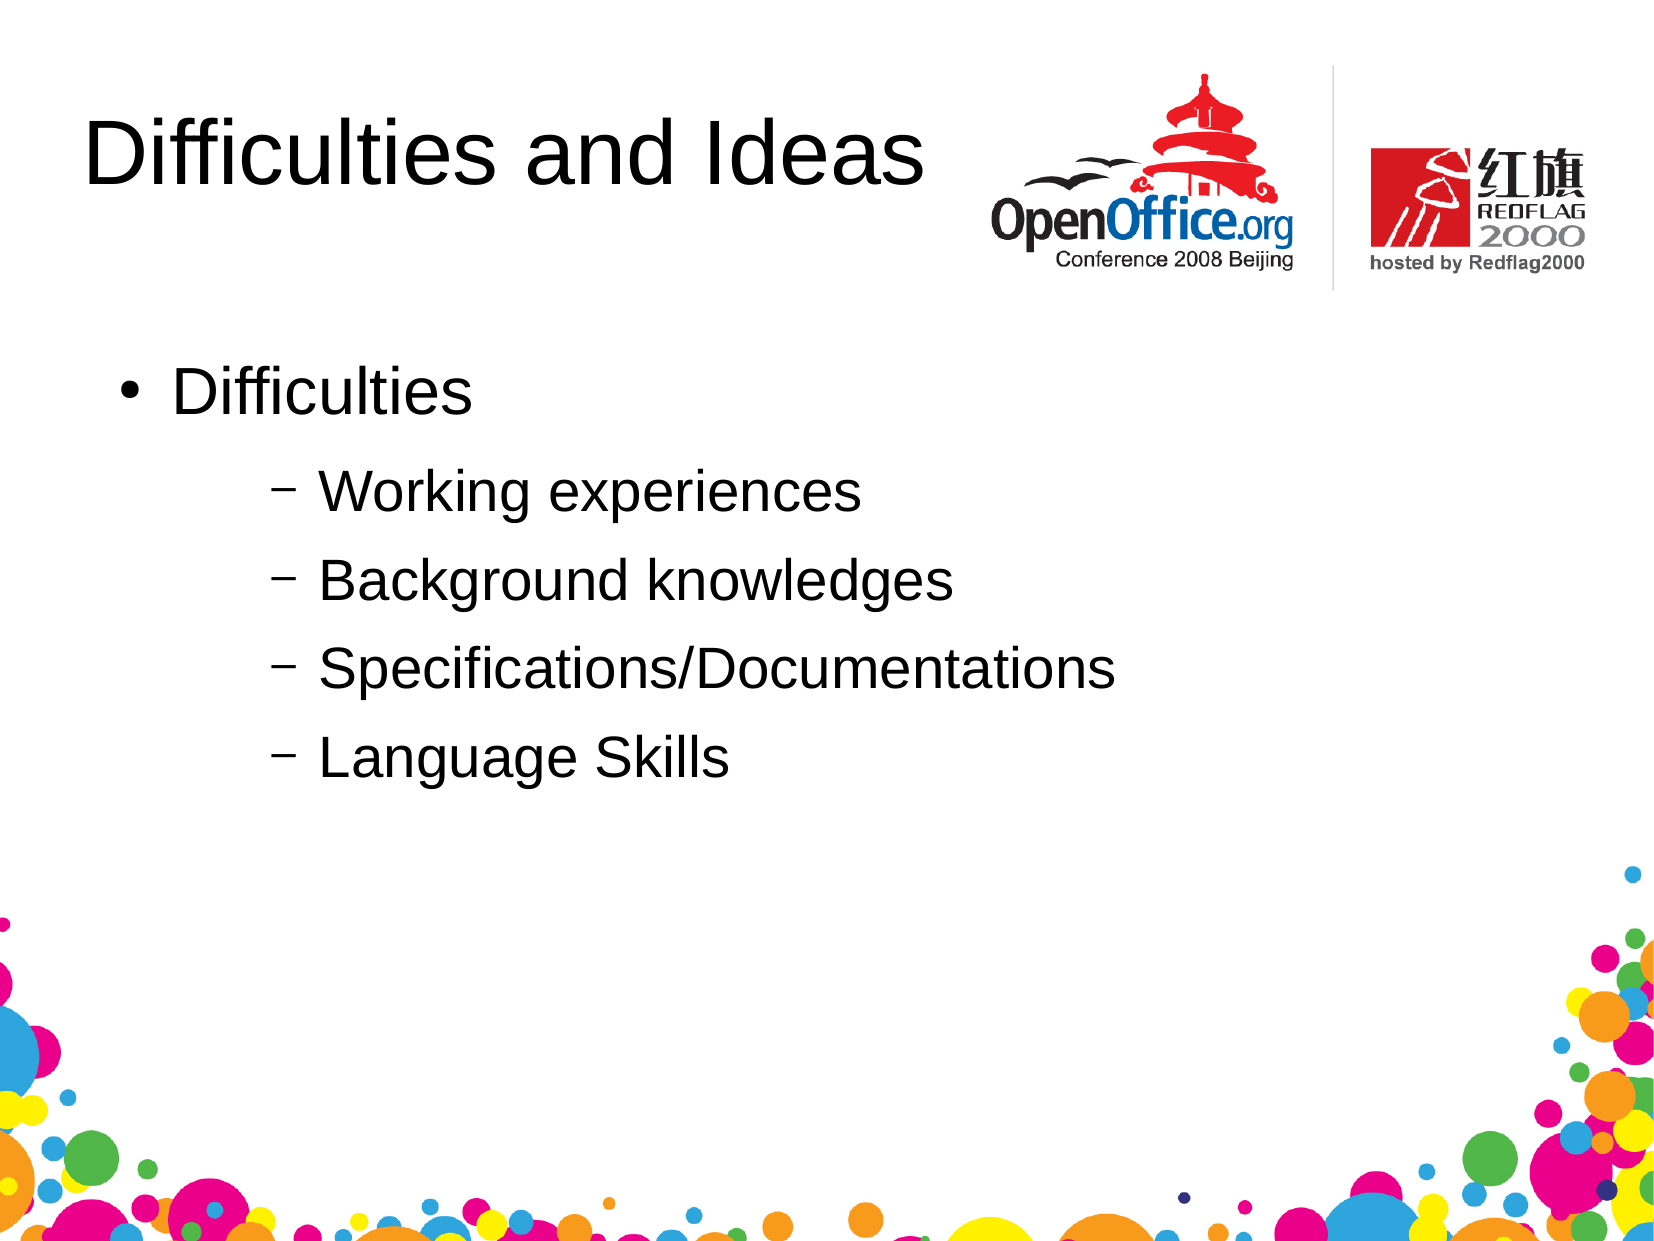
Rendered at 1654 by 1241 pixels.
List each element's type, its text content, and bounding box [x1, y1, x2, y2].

picture [0, 0, 1654, 1241]
list Difficulties Working experiences Background knowledges Specifications/Documentations Language Skills [82, 354, 1571, 1094]
title Difficulties and Ideas [82, 49, 1571, 257]
